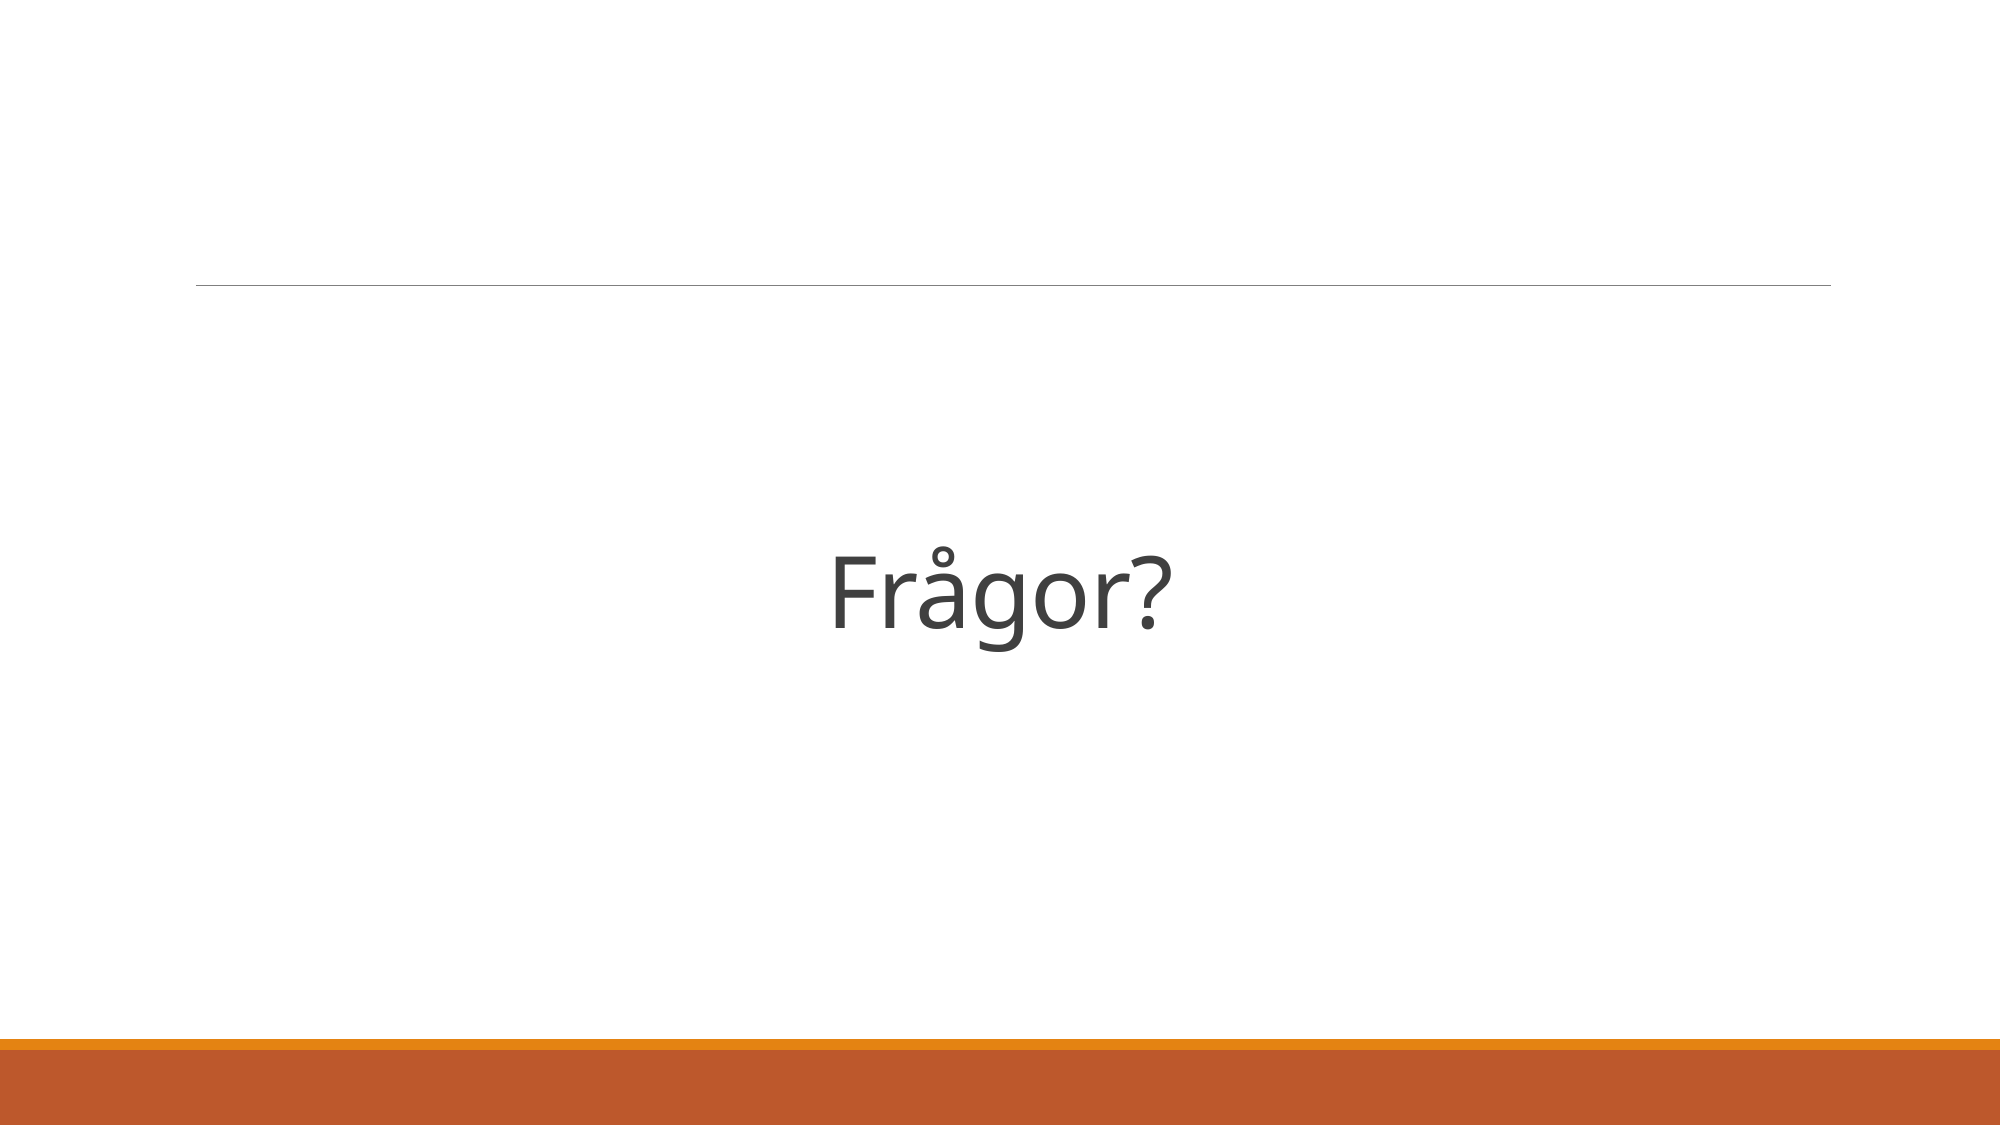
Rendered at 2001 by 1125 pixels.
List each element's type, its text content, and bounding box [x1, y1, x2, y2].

title Frågor? [174, 418, 1825, 657]
